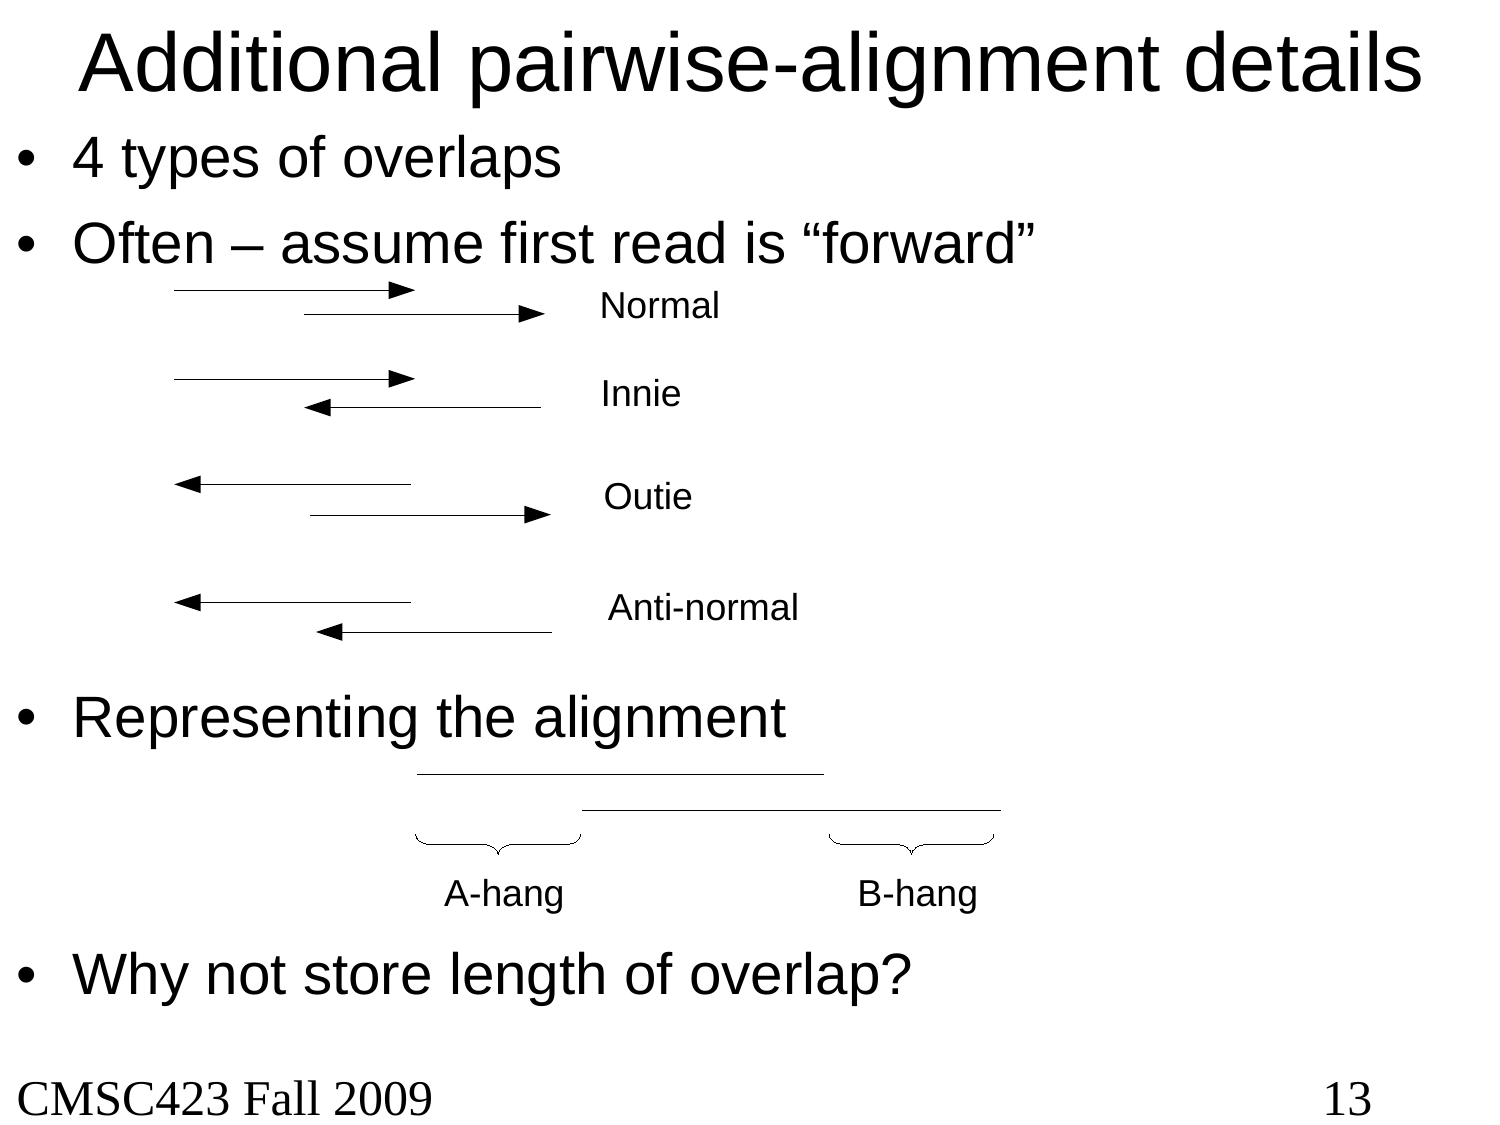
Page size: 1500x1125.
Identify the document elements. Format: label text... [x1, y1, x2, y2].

text_box Normal [584, 273, 735, 334]
list 4 types of overlaps Often – assume first read is “forward” Representing the alignment Why not store length of overlap? [16, 124, 1485, 1072]
title Additional pairwise-alignment details [19, 9, 1485, 116]
text_box Outie [588, 464, 708, 527]
text_box B-hang [842, 861, 993, 922]
text_box Innie [585, 361, 697, 421]
text_box A-hang [429, 861, 580, 922]
text_box Anti-normal [593, 575, 815, 636]
